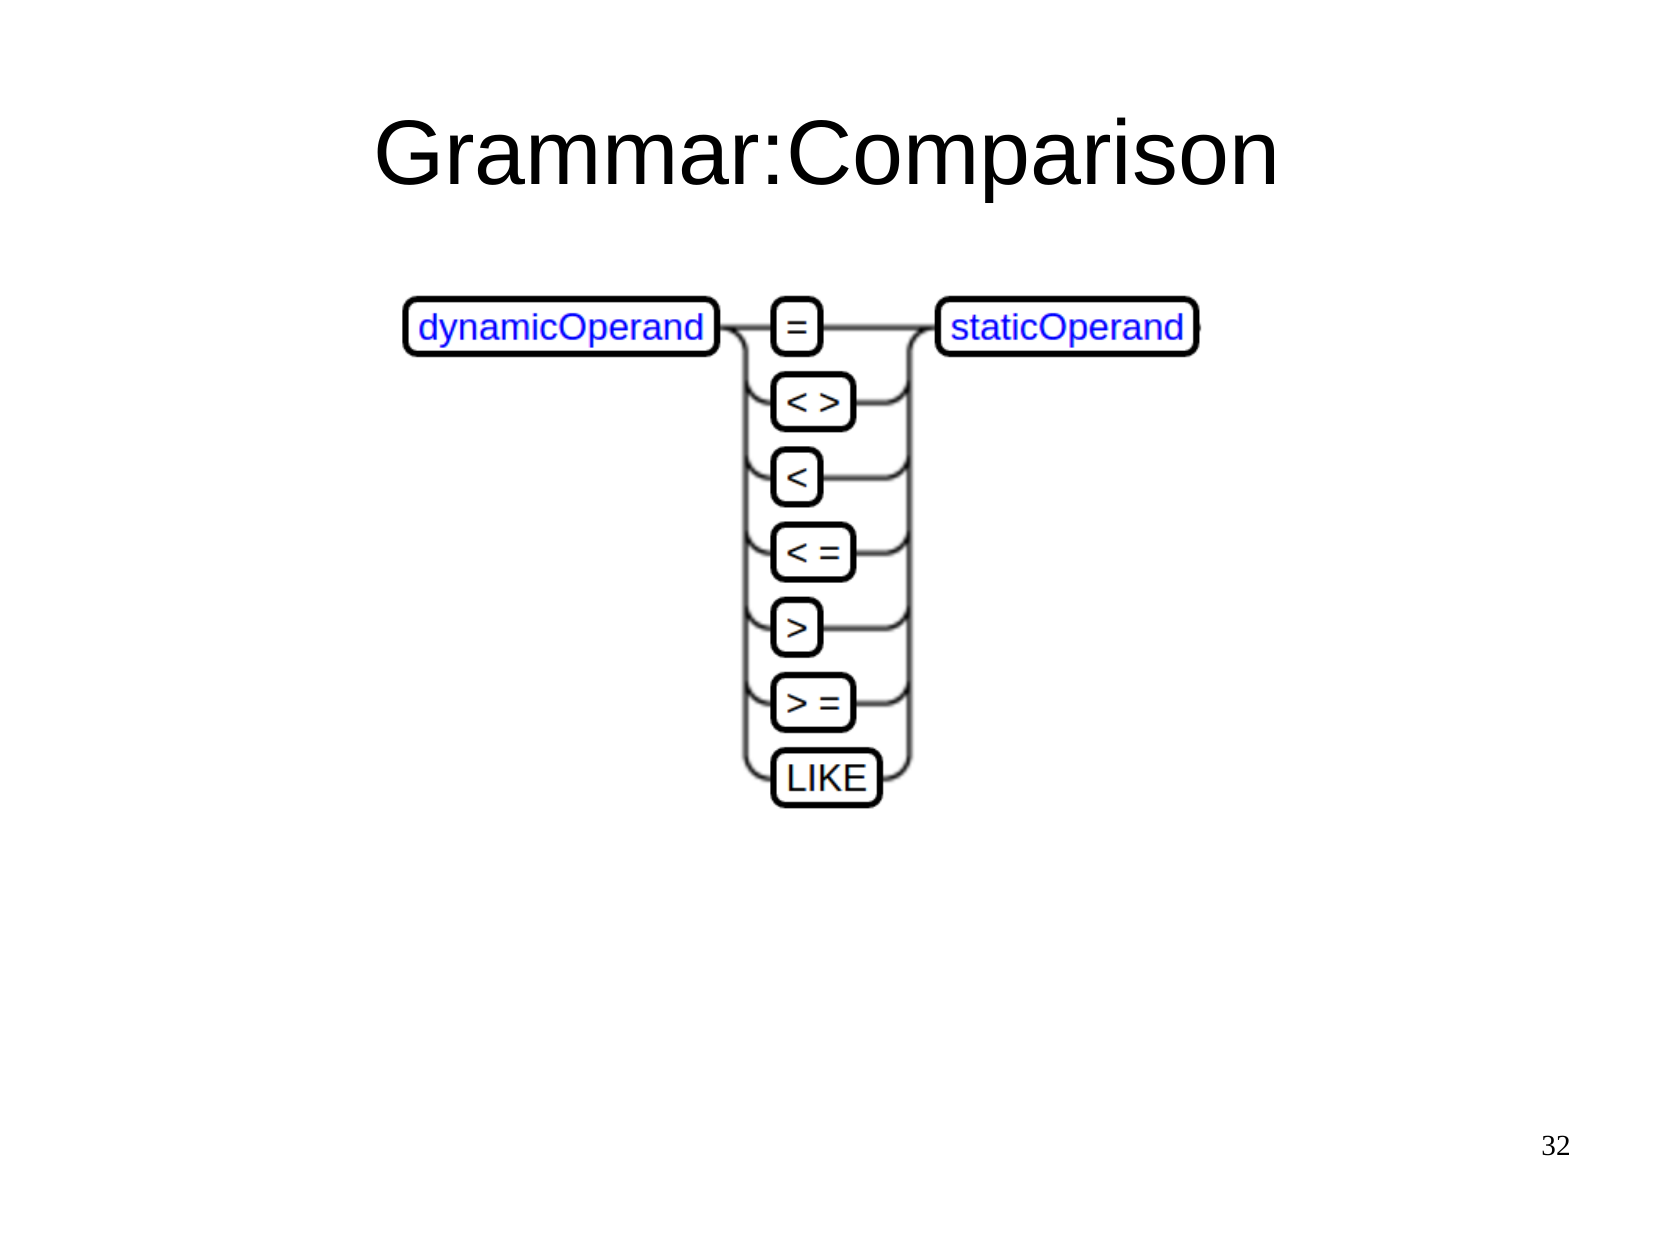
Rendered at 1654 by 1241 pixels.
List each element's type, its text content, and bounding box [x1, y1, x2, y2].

title Grammar:Comparison [83, 49, 1572, 257]
picture [376, 268, 1231, 832]
